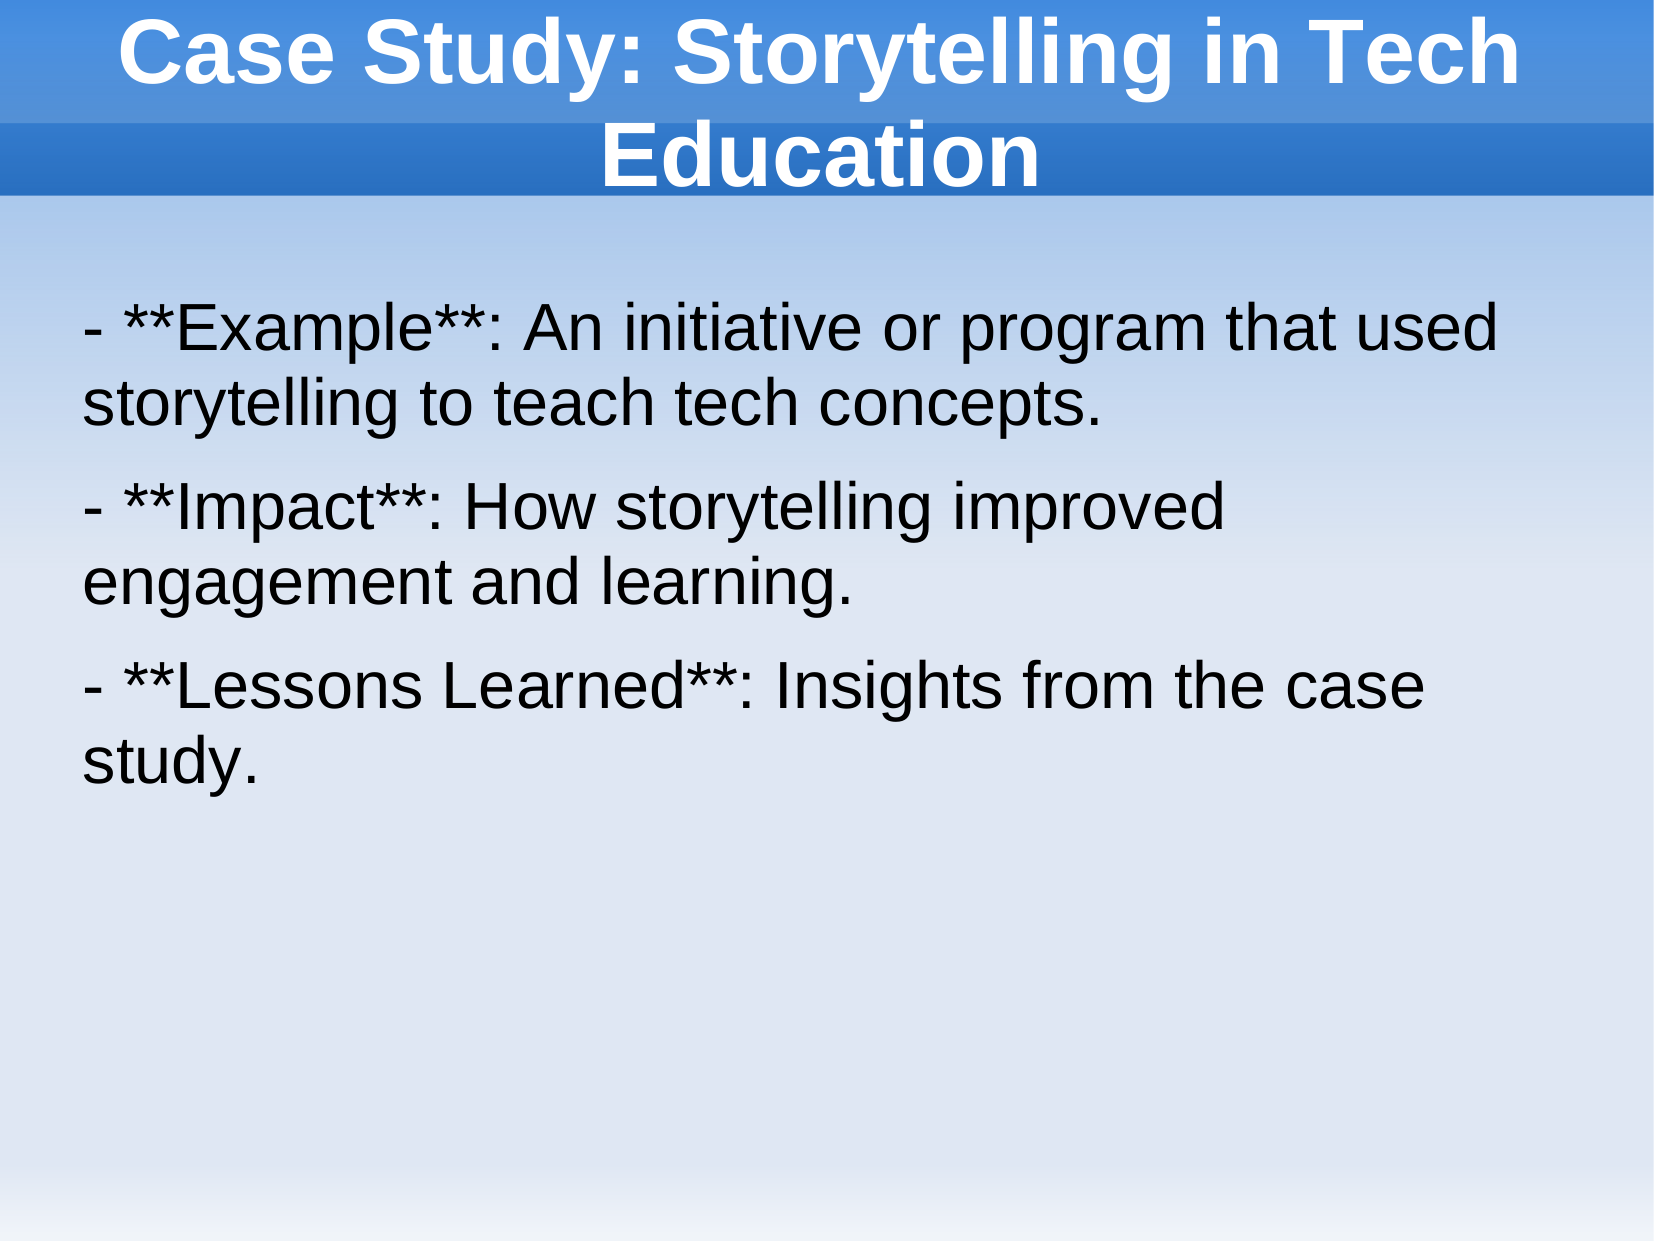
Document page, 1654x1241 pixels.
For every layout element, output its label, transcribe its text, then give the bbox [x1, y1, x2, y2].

picture [0, 0, 1654, 1241]
list - **Example**: An initiative or program that used storytelling to teach tech concepts. - **Impact**: How storytelling improved engagement and learning. - **Lessons Learned**: Insights from the case study. [82, 290, 1571, 1109]
title Case Study: Storytelling in Tech Education [76, 0, 1565, 208]
